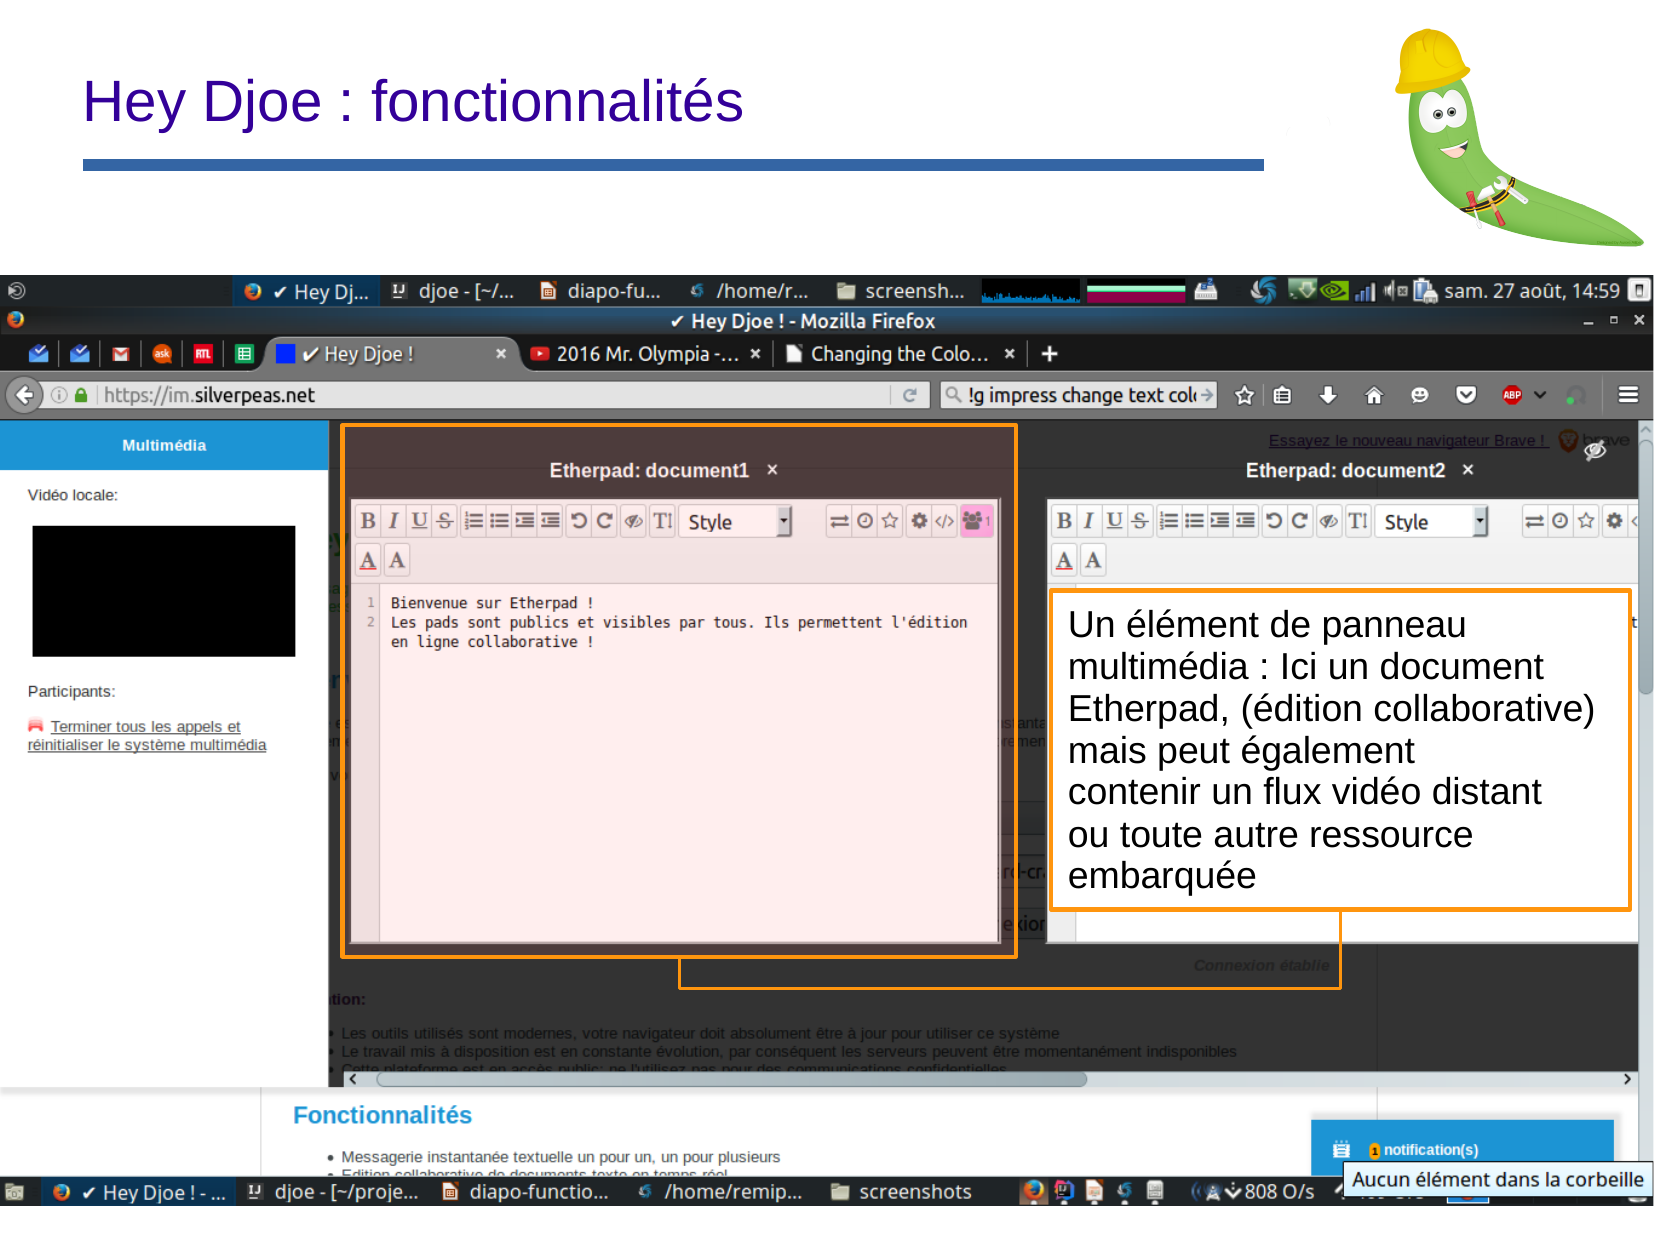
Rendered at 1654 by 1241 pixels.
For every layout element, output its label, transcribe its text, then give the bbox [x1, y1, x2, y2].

picture [1286, 23, 1647, 248]
text_box [342, 425, 1016, 957]
text_box Un élément de panneau multimédia : Ici un document Etherpad, (édition collaborative) mais peut également contenir un flux vidéo distant ou toute autre ressource embarquée [1051, 590, 1630, 910]
title Hey Djoe : fonctionnalités [82, 49, 1264, 154]
picture [0, 275, 1654, 1206]
